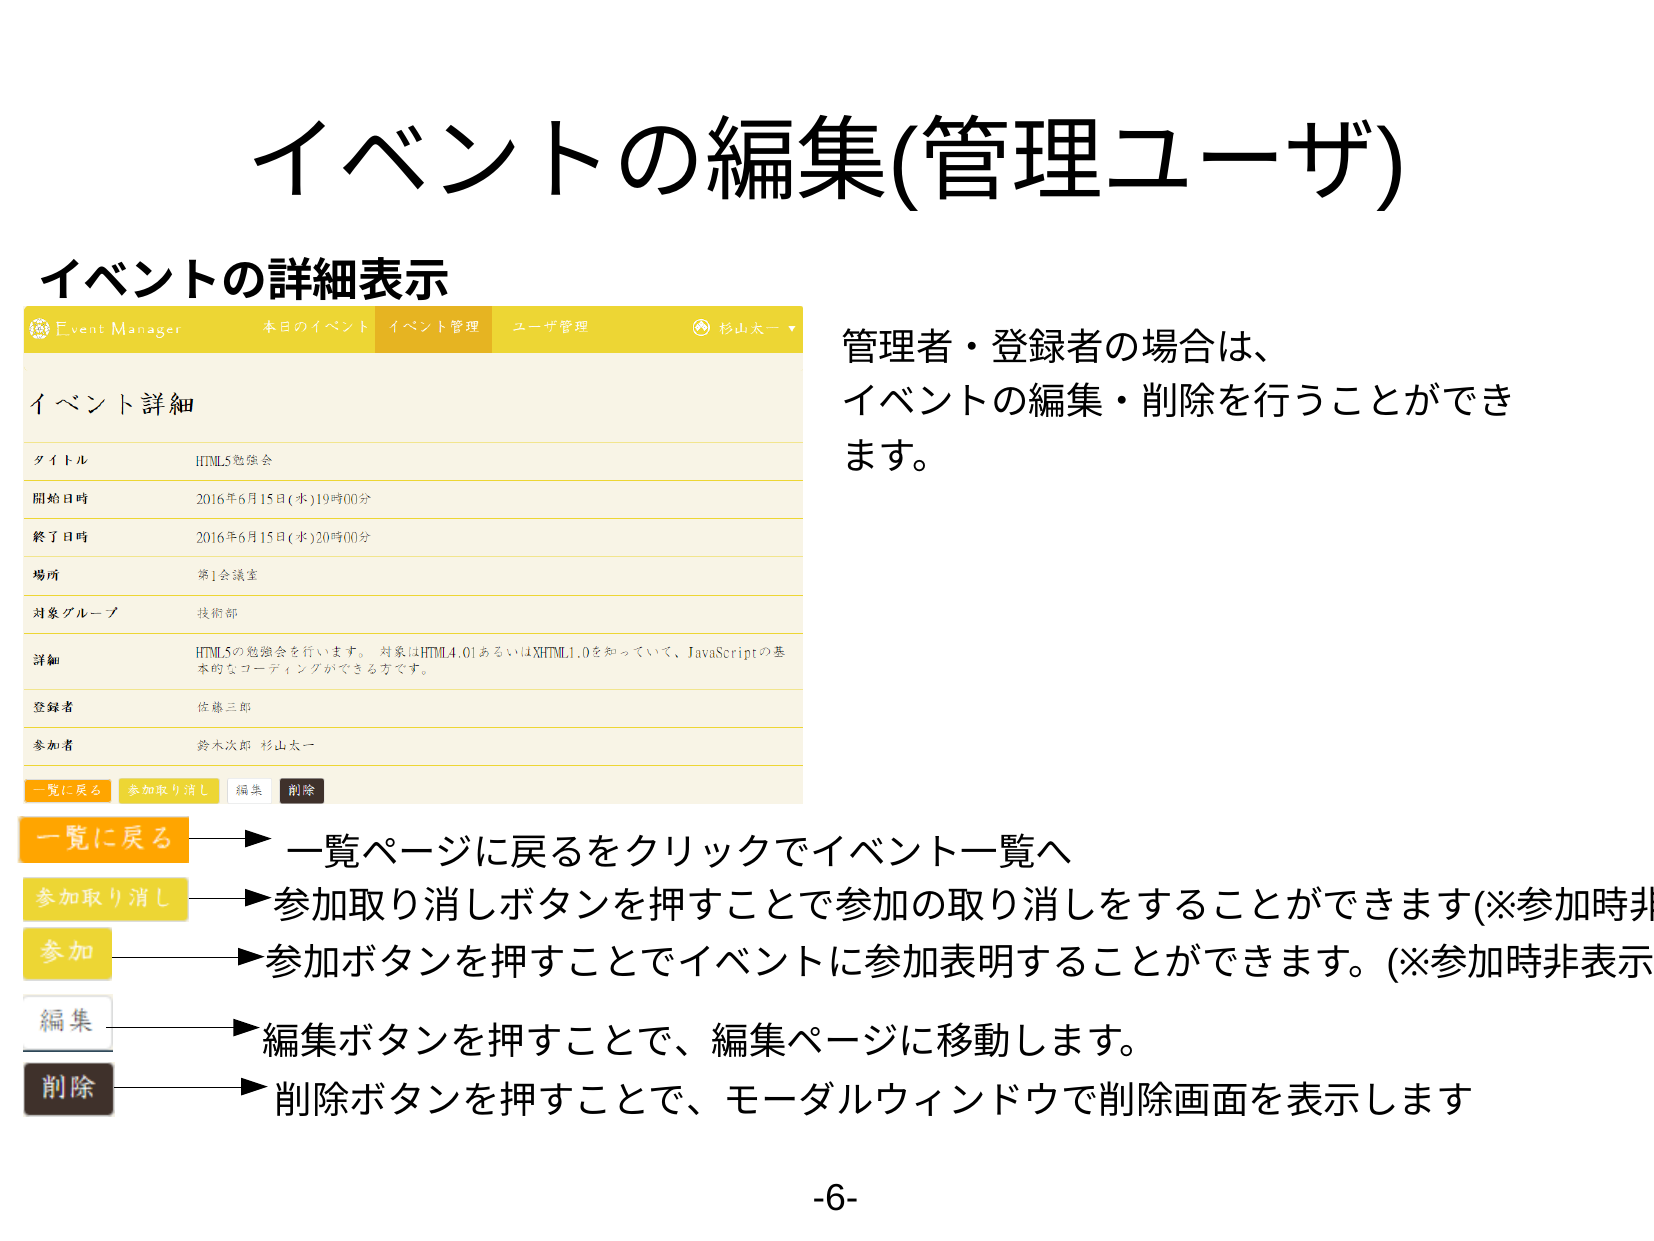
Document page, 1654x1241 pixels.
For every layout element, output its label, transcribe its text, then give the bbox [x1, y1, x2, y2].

text_box 編集ボタンを押すことで、編集ページに移動します。 [248, 1003, 1087, 1057]
text_box 参加ボタンを押すことでイベントに参加表明することができます。(※参加時非表示) [251, 924, 1571, 981]
picture [23, 994, 113, 1052]
text_box イベントの詳細表示 [23, 236, 435, 297]
text_box 一覧ページに戻るをクリックでイベント一覧へ [271, 814, 1004, 867]
picture [23, 1062, 115, 1117]
text_box 削除ボタンを押すことで、モーダルウィンドウで削除画面を表示します [259, 1062, 1369, 1116]
title イベントの編集(管理ユーザ) [82, 49, 1571, 257]
picture [23, 927, 112, 981]
picture [23, 877, 189, 922]
picture [17, 816, 189, 863]
text_box 参加取り消しボタンを押すことで参加の取り消しをすることができます(※参加時非表示) [259, 867, 1654, 925]
text_box -6- [0, 1169, 1654, 1227]
text_box 管理者・登録者の場合は、 イベントの編集・削除を行うことができます。 [826, 309, 1548, 438]
picture [23, 306, 803, 804]
